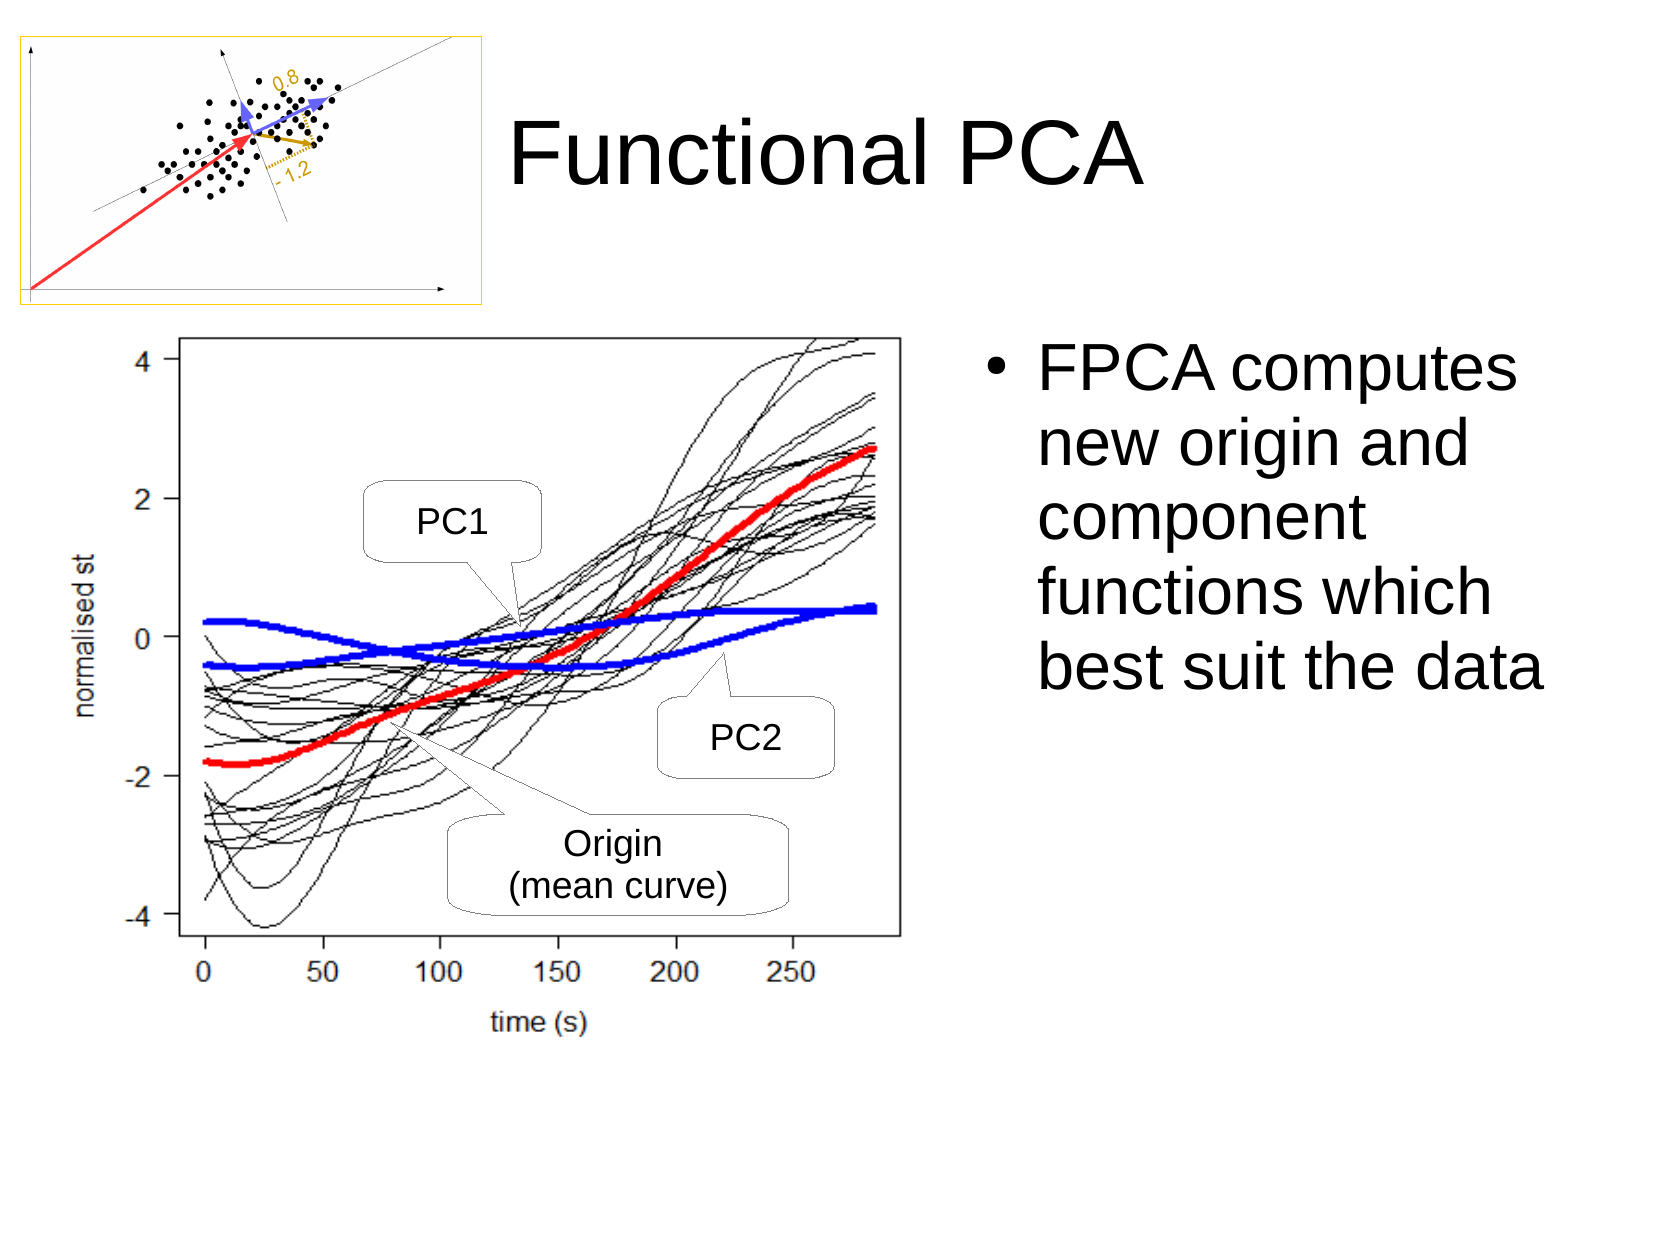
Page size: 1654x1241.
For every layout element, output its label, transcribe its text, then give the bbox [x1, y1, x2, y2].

title Functional PCA [482, 49, 1571, 257]
picture [20, 36, 957, 1063]
list FPCA computes new origin and component functions which best suit the data [966, 329, 1571, 1205]
text_box Origin (mean curve) [390, 722, 789, 916]
text_box PC1 [363, 480, 542, 627]
text_box PC2 [657, 652, 835, 779]
